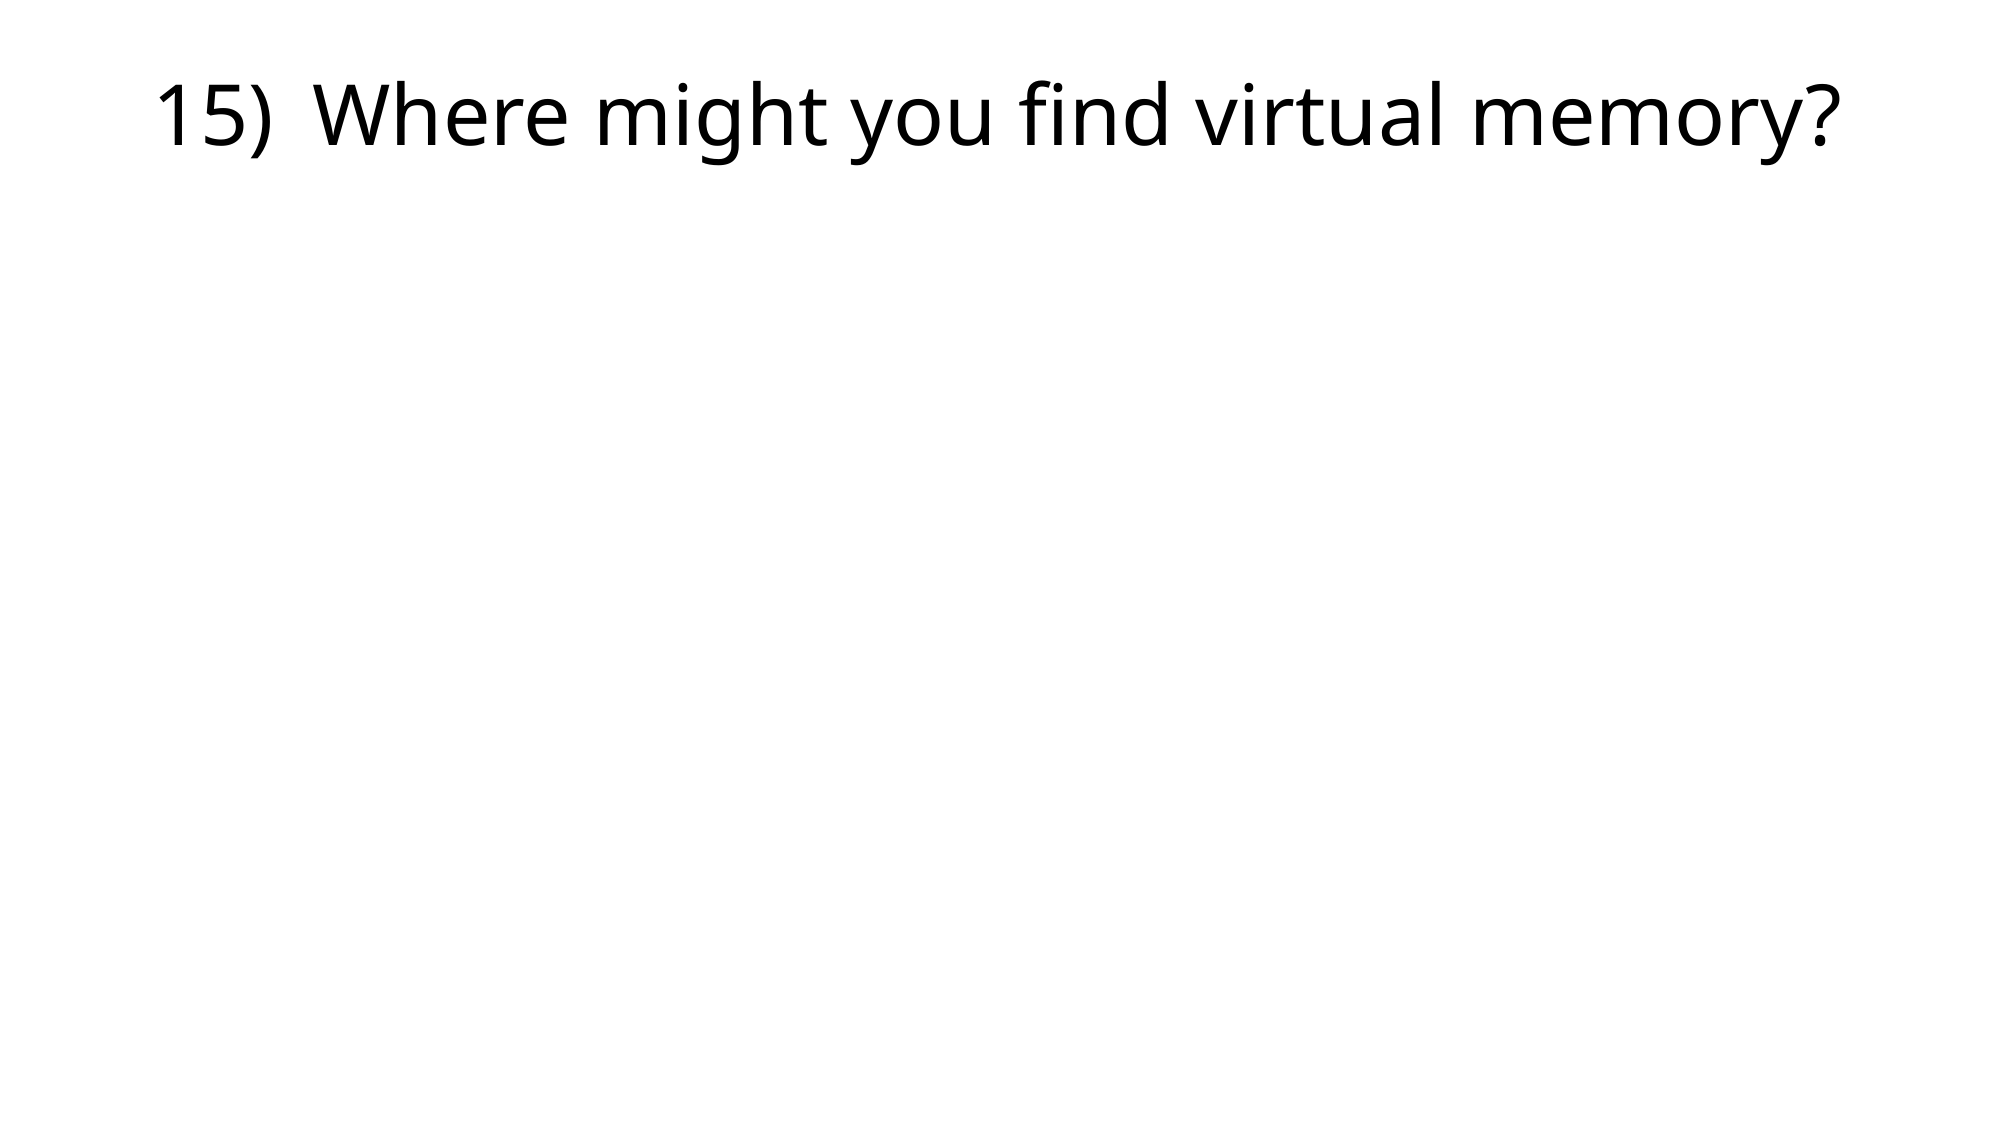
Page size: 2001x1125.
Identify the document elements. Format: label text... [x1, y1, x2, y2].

title 15) Where might you find virtual memory? [137, 59, 1863, 278]
